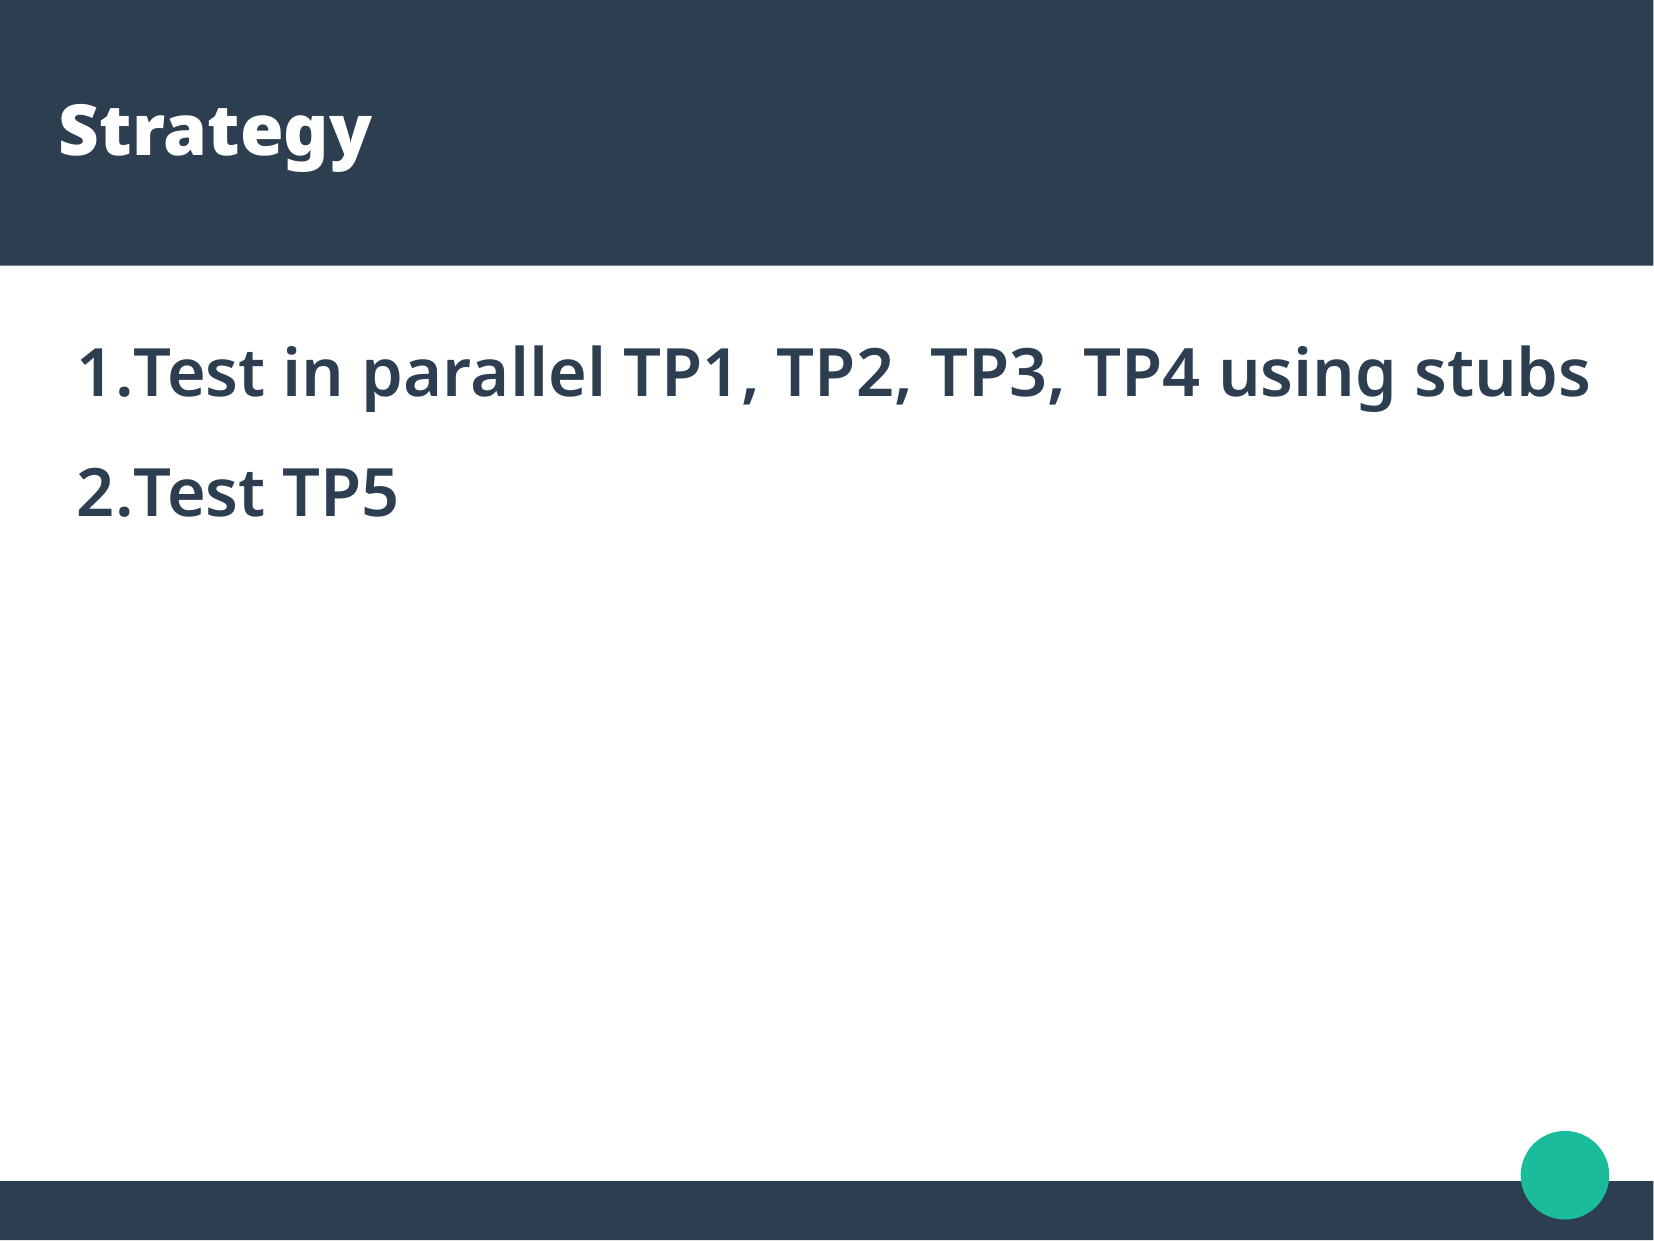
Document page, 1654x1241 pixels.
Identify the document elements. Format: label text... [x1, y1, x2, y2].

title Strategy [59, 49, 1595, 207]
list Test in parallel TP1, TP2, TP3, TP4 using stubs Test TP5 [59, 324, 1595, 1152]
